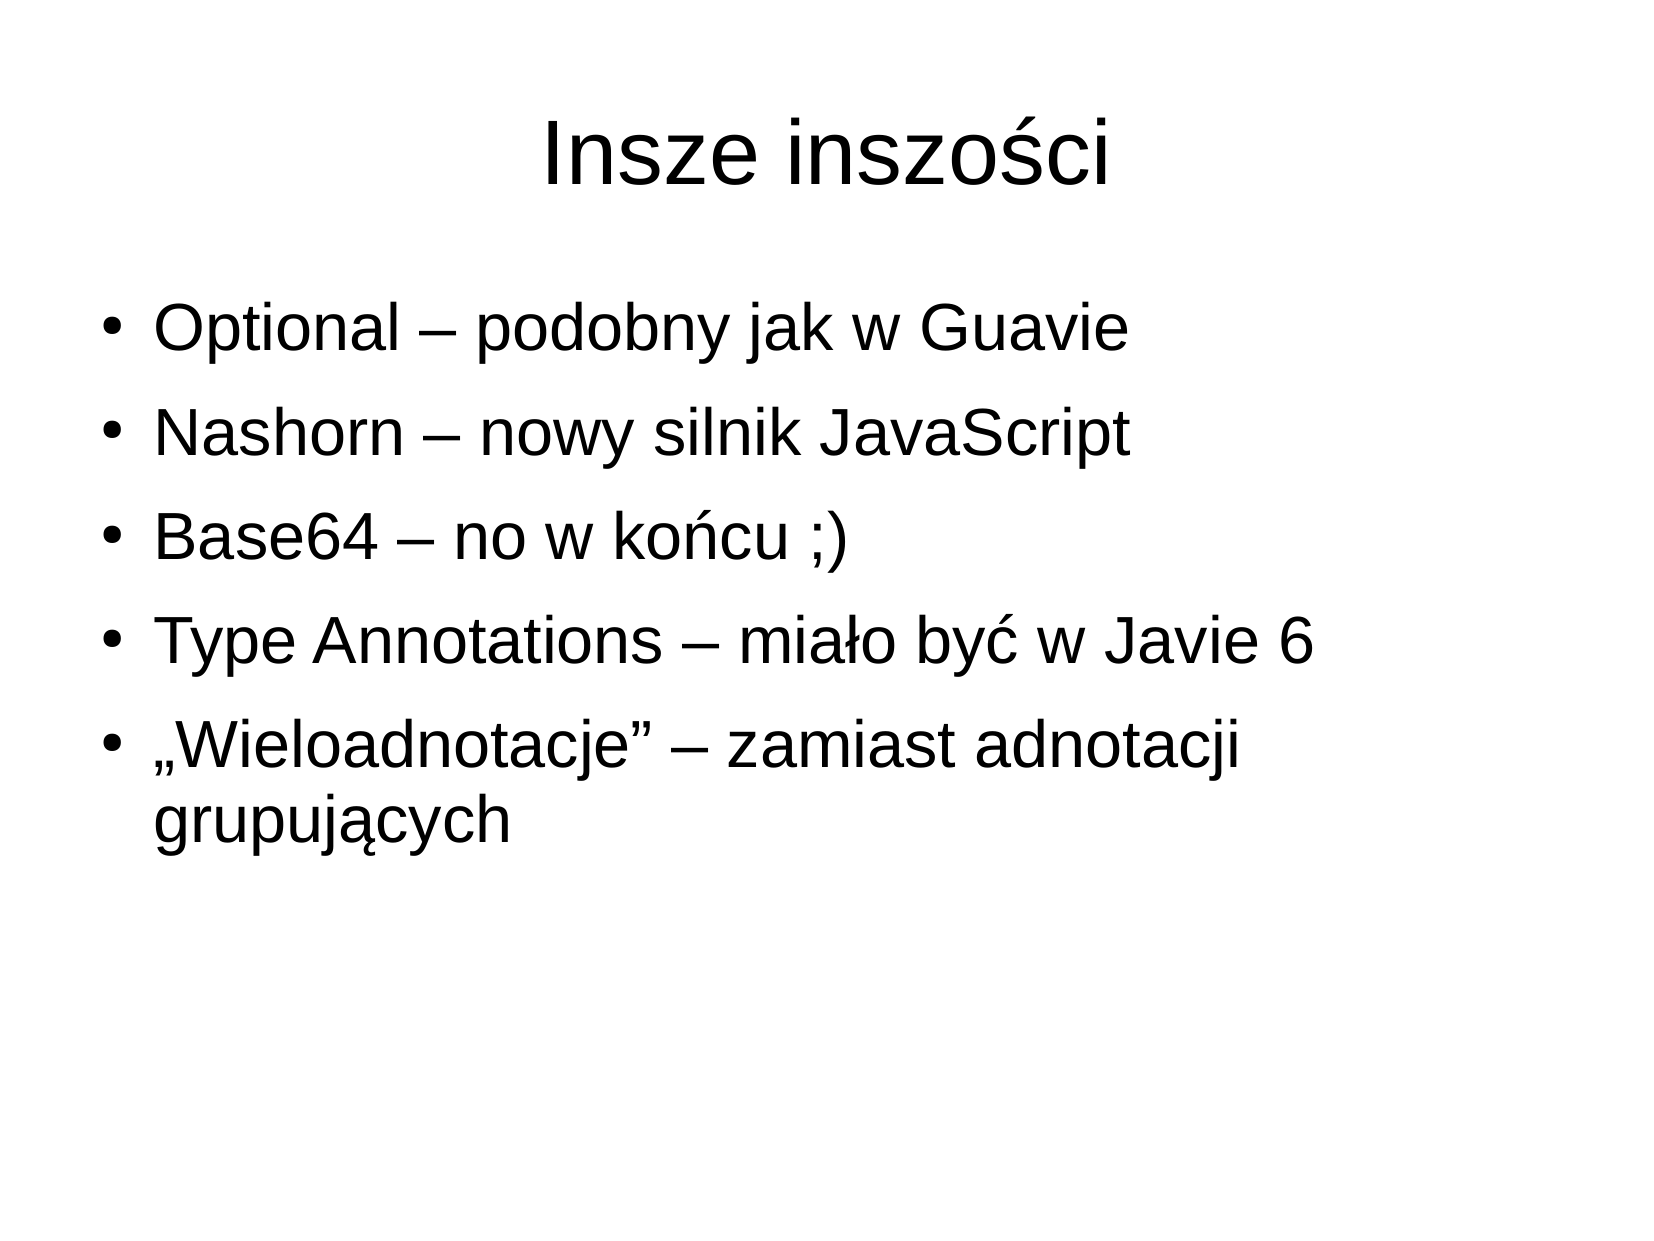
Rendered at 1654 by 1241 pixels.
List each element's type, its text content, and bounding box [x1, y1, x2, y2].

list Optional – podobny jak w Guavie Nashorn – nowy silnik JavaScript Base64 – no w końcu ;) Type Annotations – miało być w Javie 6 „Wieloadnotacje” – zamiast adnotacji grupujących [82, 290, 1538, 1010]
title Insze inszości [82, 49, 1571, 257]
